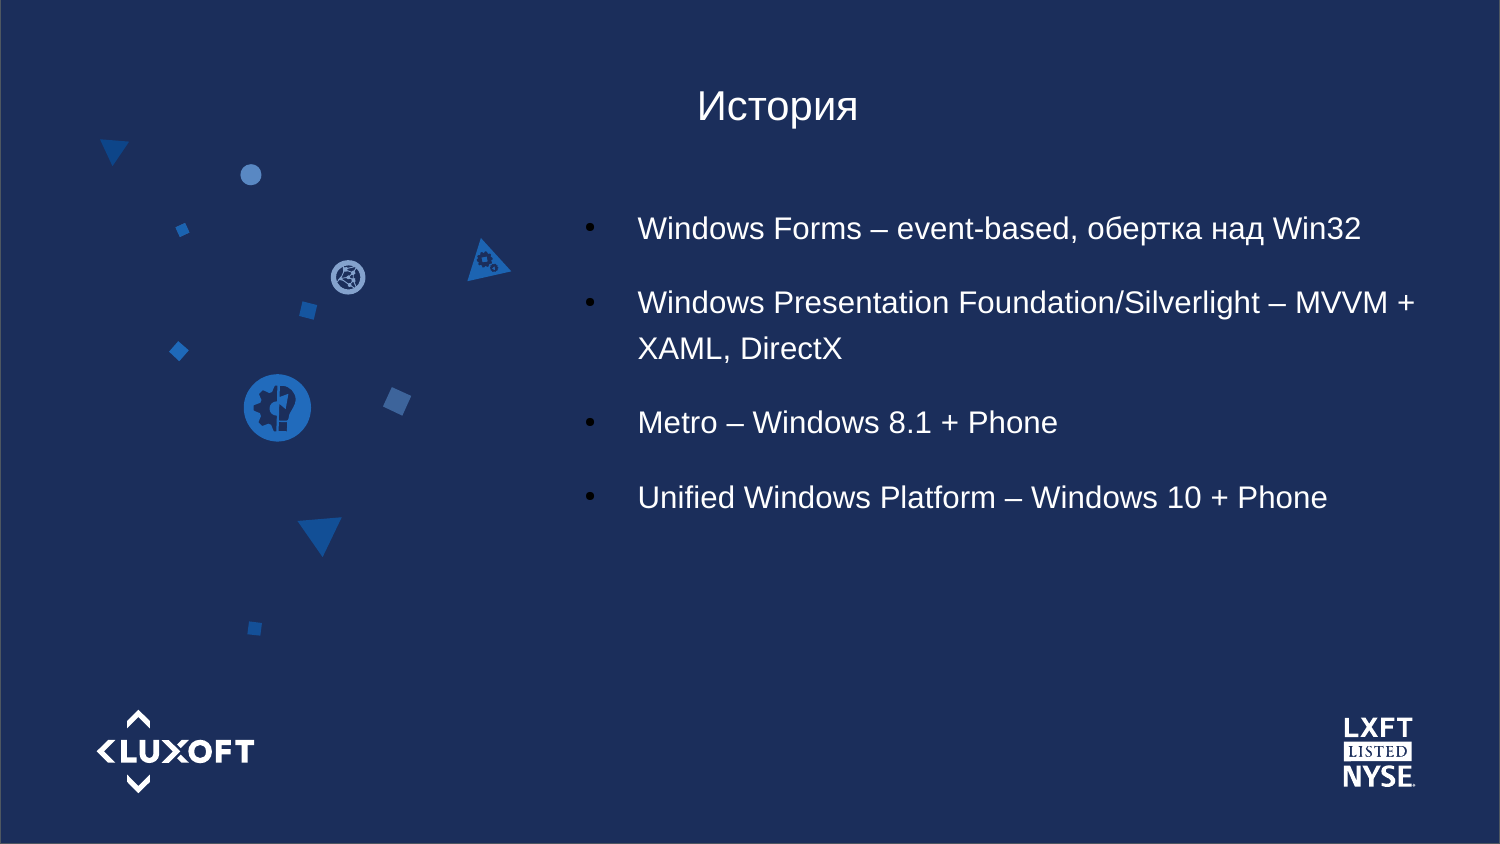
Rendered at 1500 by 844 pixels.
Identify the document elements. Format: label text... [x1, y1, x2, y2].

list Windows Forms – event-based, обертка над Win32 Windows Presentation Foundation/Silverlight – MVVM + XAML, DirectX Metro – Windows 8.1 + Phone Unified Windows Platform – Windows 10 + Phone [566, 200, 1482, 638]
title История [696, 35, 1335, 178]
